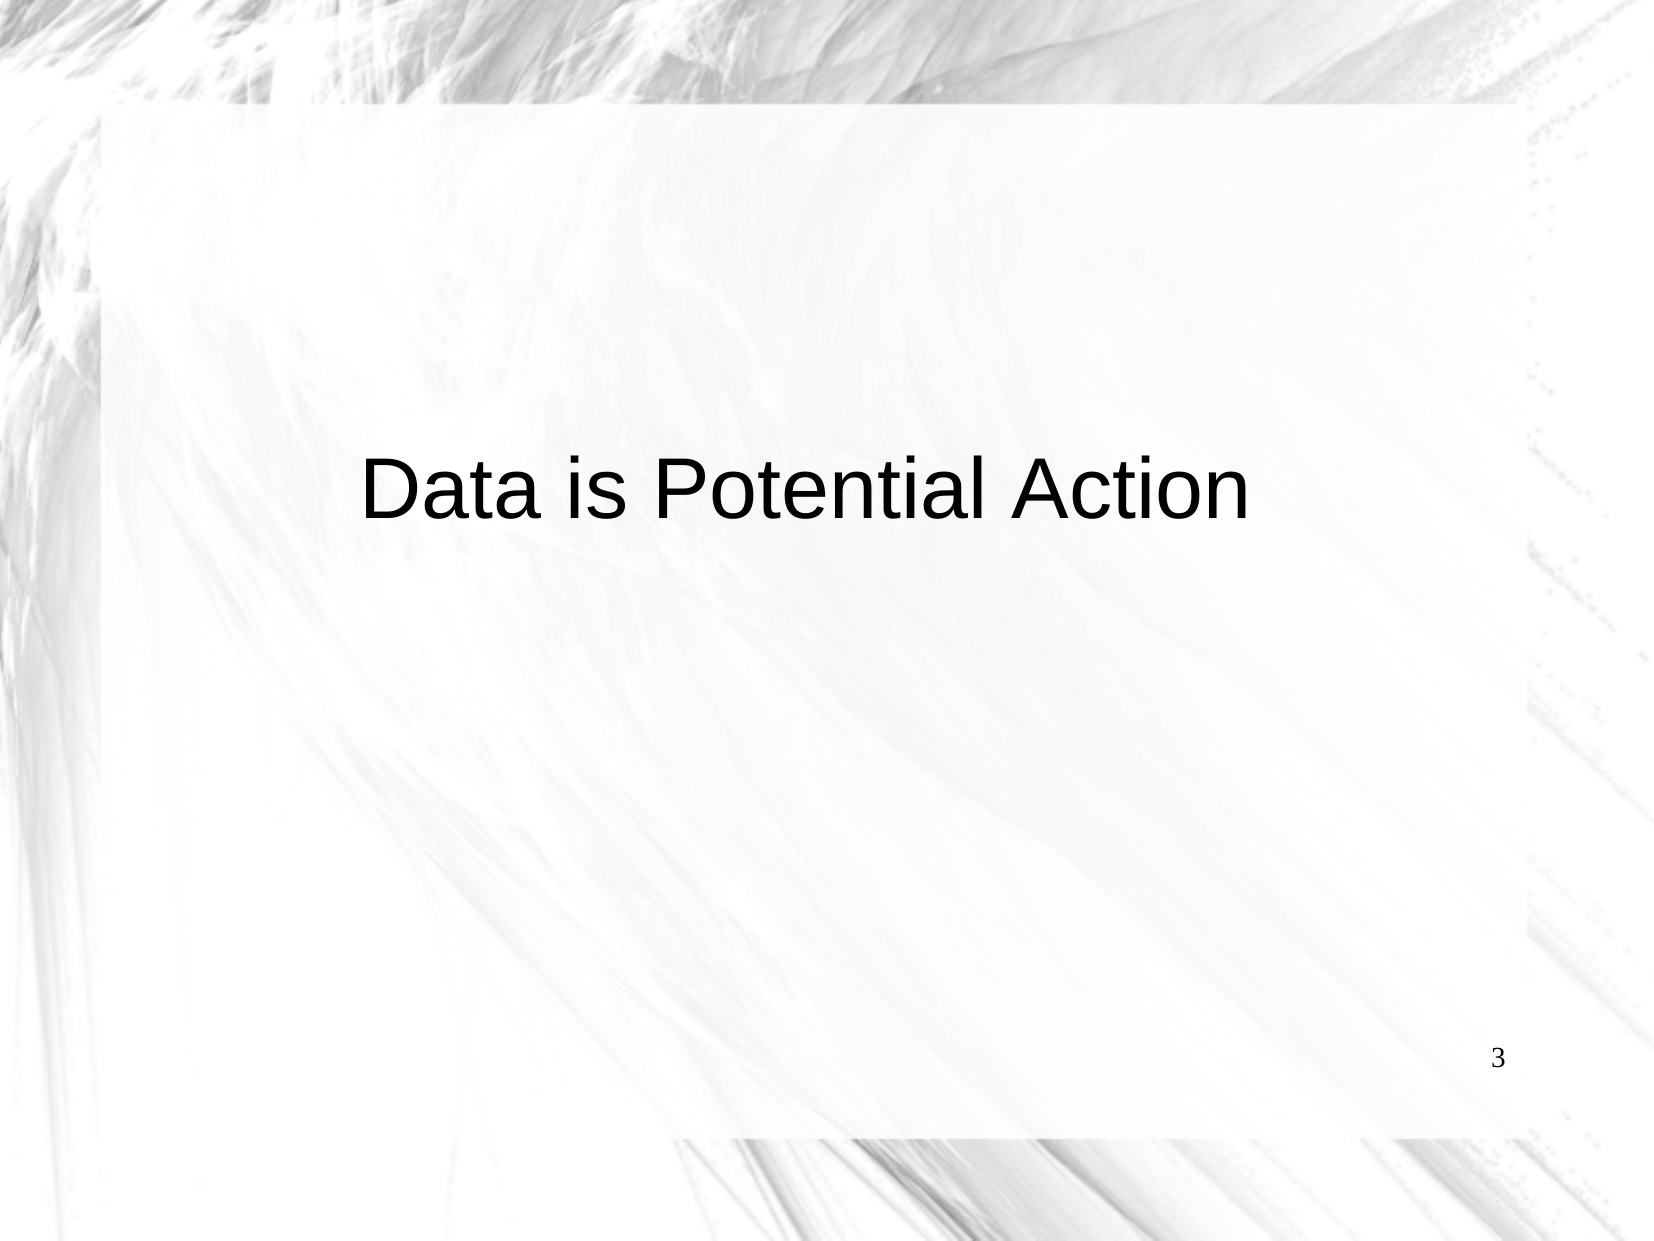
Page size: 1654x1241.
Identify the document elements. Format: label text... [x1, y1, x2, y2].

picture [0, 0, 1654, 1241]
title Data is Potential Action [112, 405, 1501, 573]
